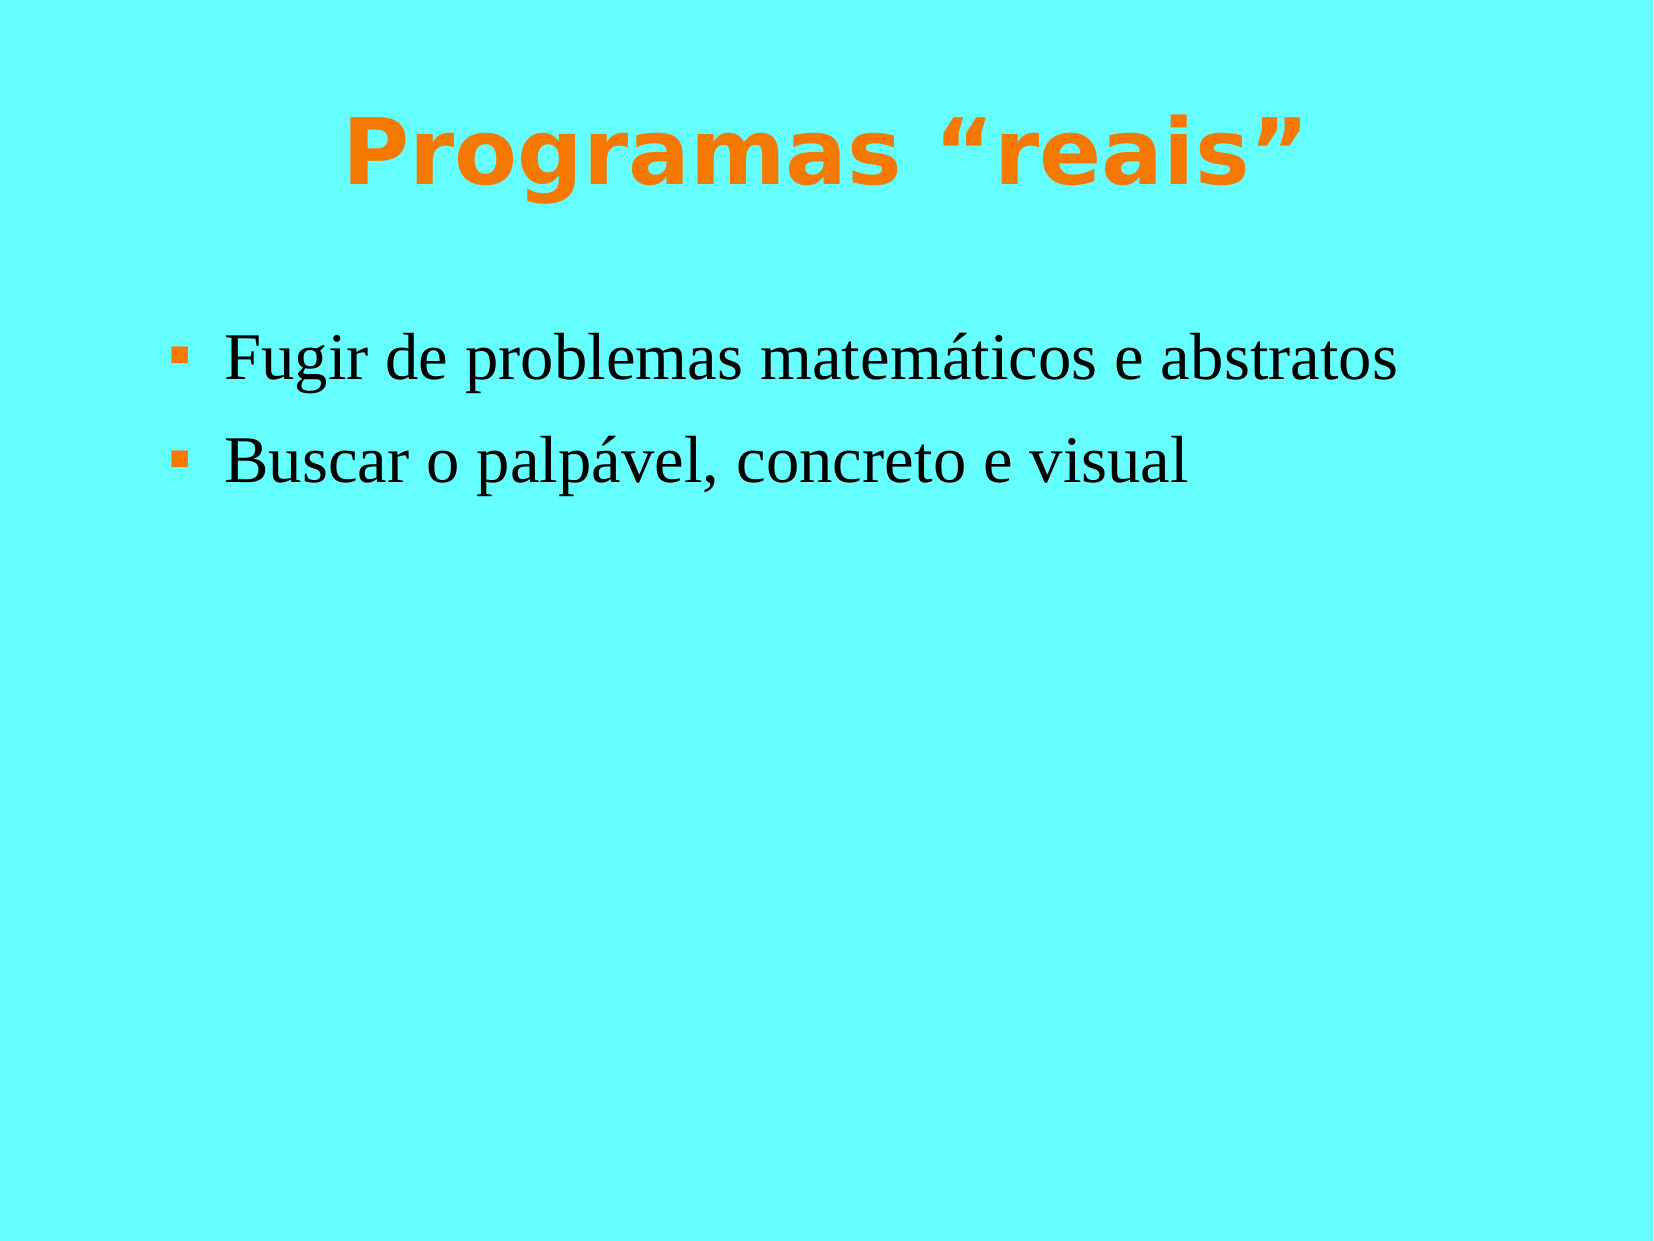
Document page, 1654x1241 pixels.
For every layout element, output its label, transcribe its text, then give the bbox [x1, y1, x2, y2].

list Fugir de problemas matemáticos e abstratos Buscar o palpável, concreto e visual [82, 319, 1571, 1139]
title Programas “reais” [82, 49, 1571, 257]
